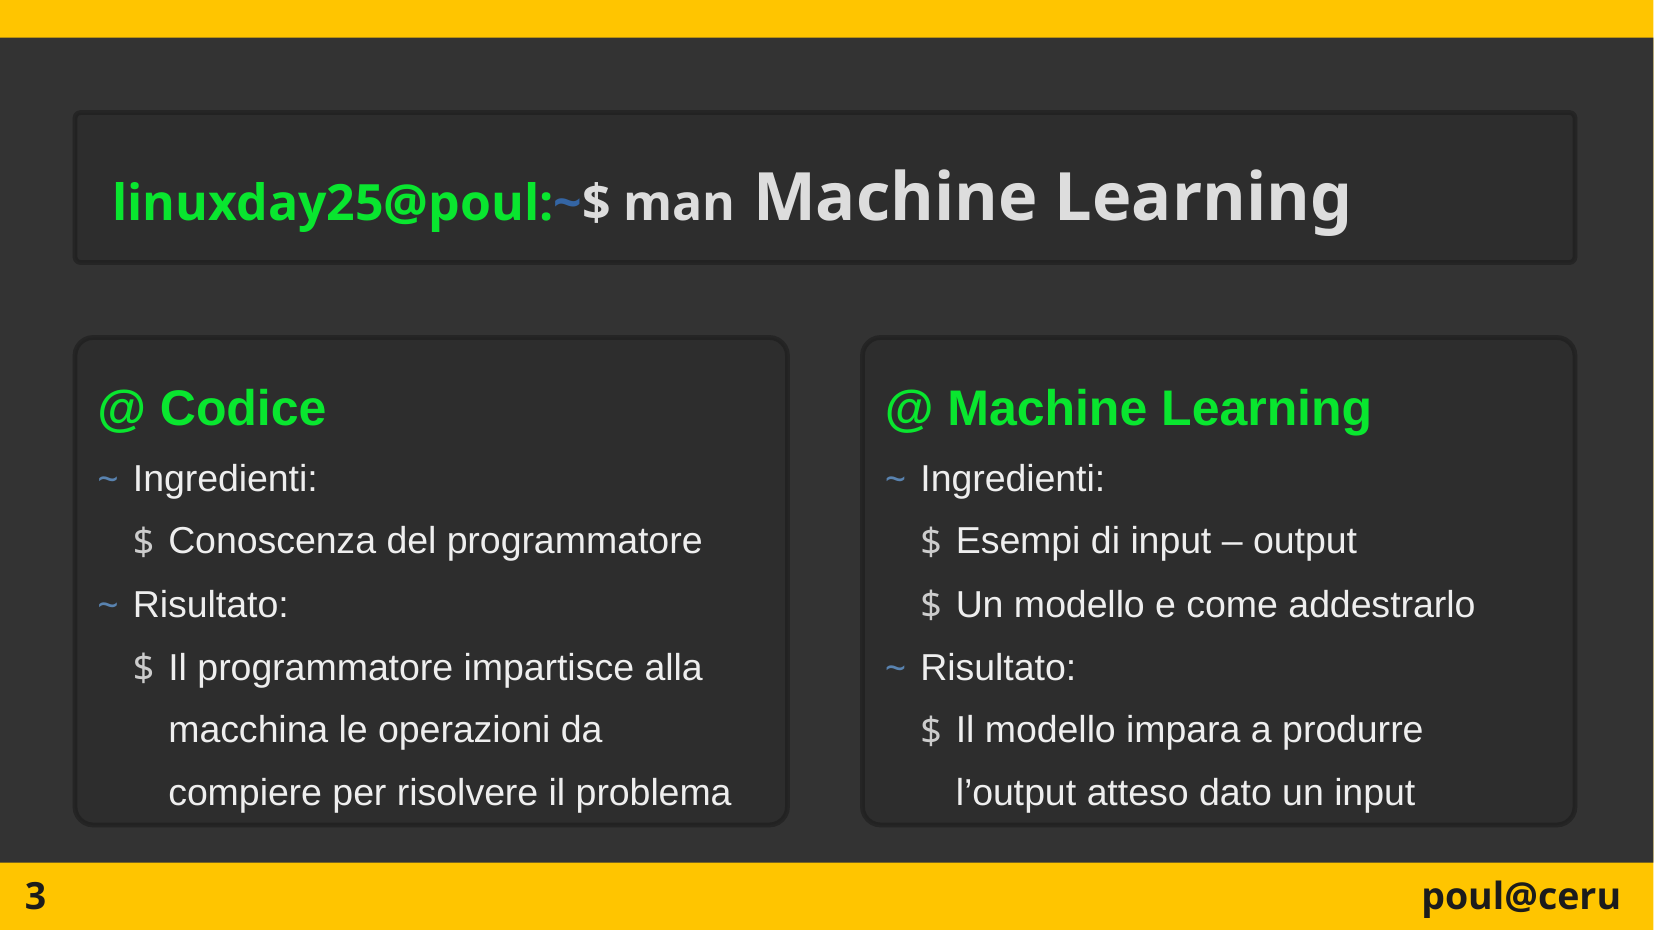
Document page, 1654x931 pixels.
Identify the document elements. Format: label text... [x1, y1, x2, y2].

text_box @ Codice Ingredienti: Conoscenza del programmatore Risultato: Il programmatore impartisce alla macchina le operazioni da compiere per risolvere il problema [74, 337, 788, 826]
text_box <number> [10, 862, 638, 931]
title linuxday25@poul:~$ man Machine Learning [112, 144, 1538, 231]
text_box [0, 37, 1654, 863]
text_box poul@ceru [975, 862, 1637, 931]
text_box @ Machine Learning Ingredienti: Esempi di input – output Un modello e come addestrarlo Risultato: Il modello impara a produrre l’output atteso dato un input [862, 337, 1576, 826]
